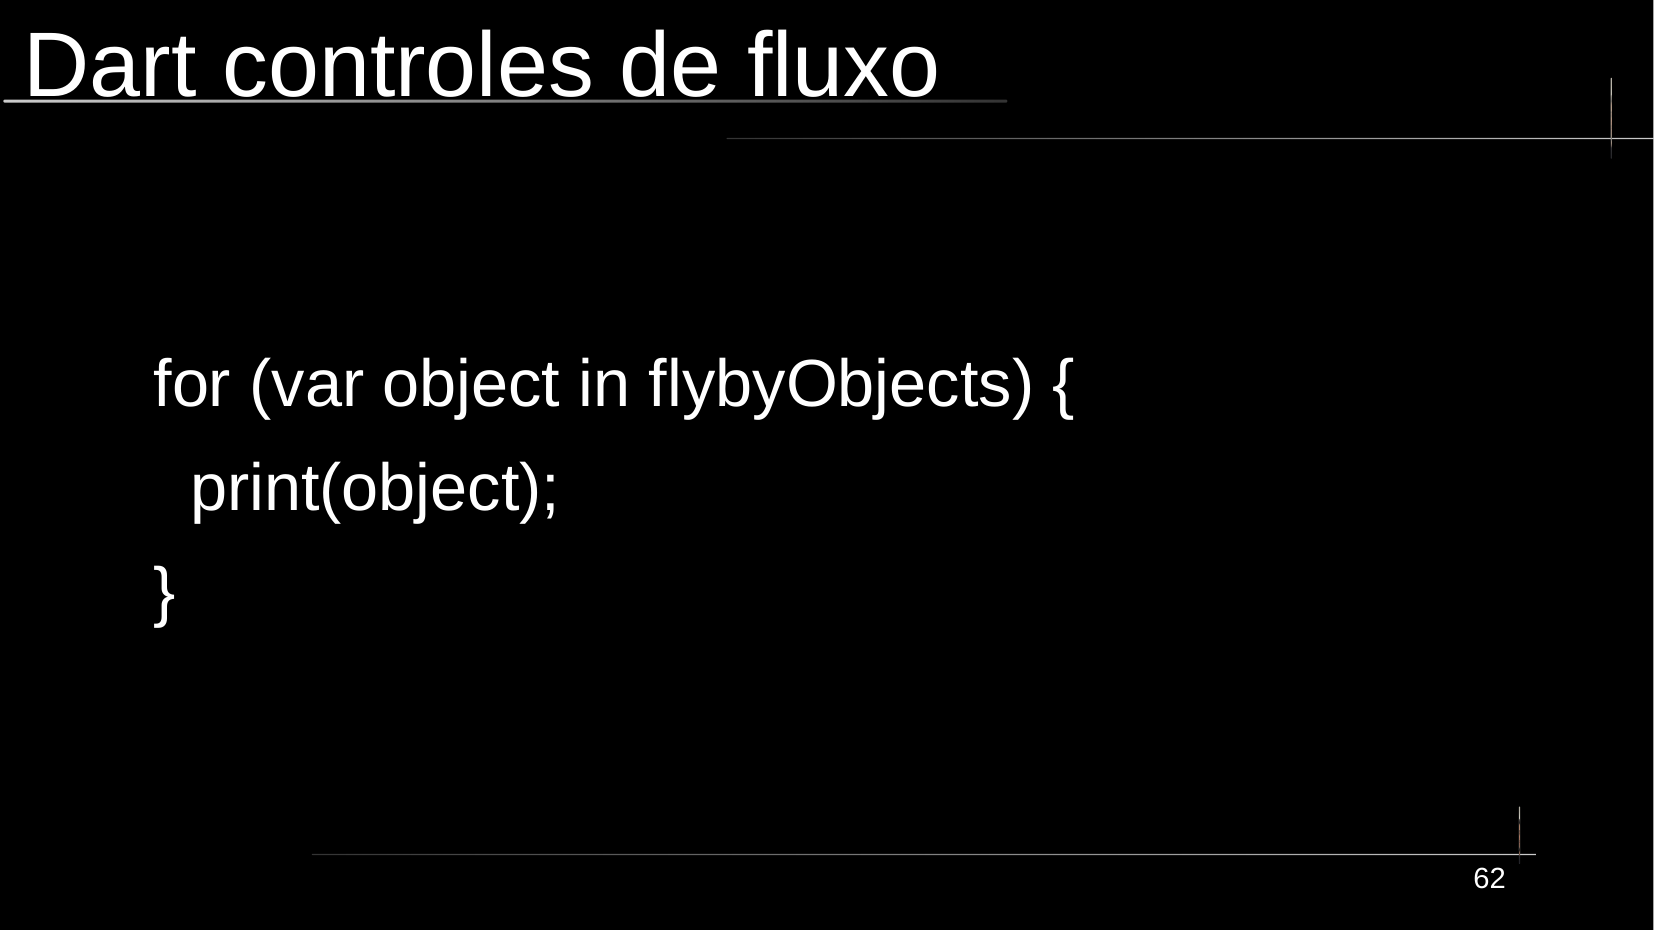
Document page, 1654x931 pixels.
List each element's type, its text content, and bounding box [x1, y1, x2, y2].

title Dart controles de fluxo [23, 11, 1589, 119]
subtitle for (var object in flybyObjects) { print(object); } [82, 217, 1571, 757]
